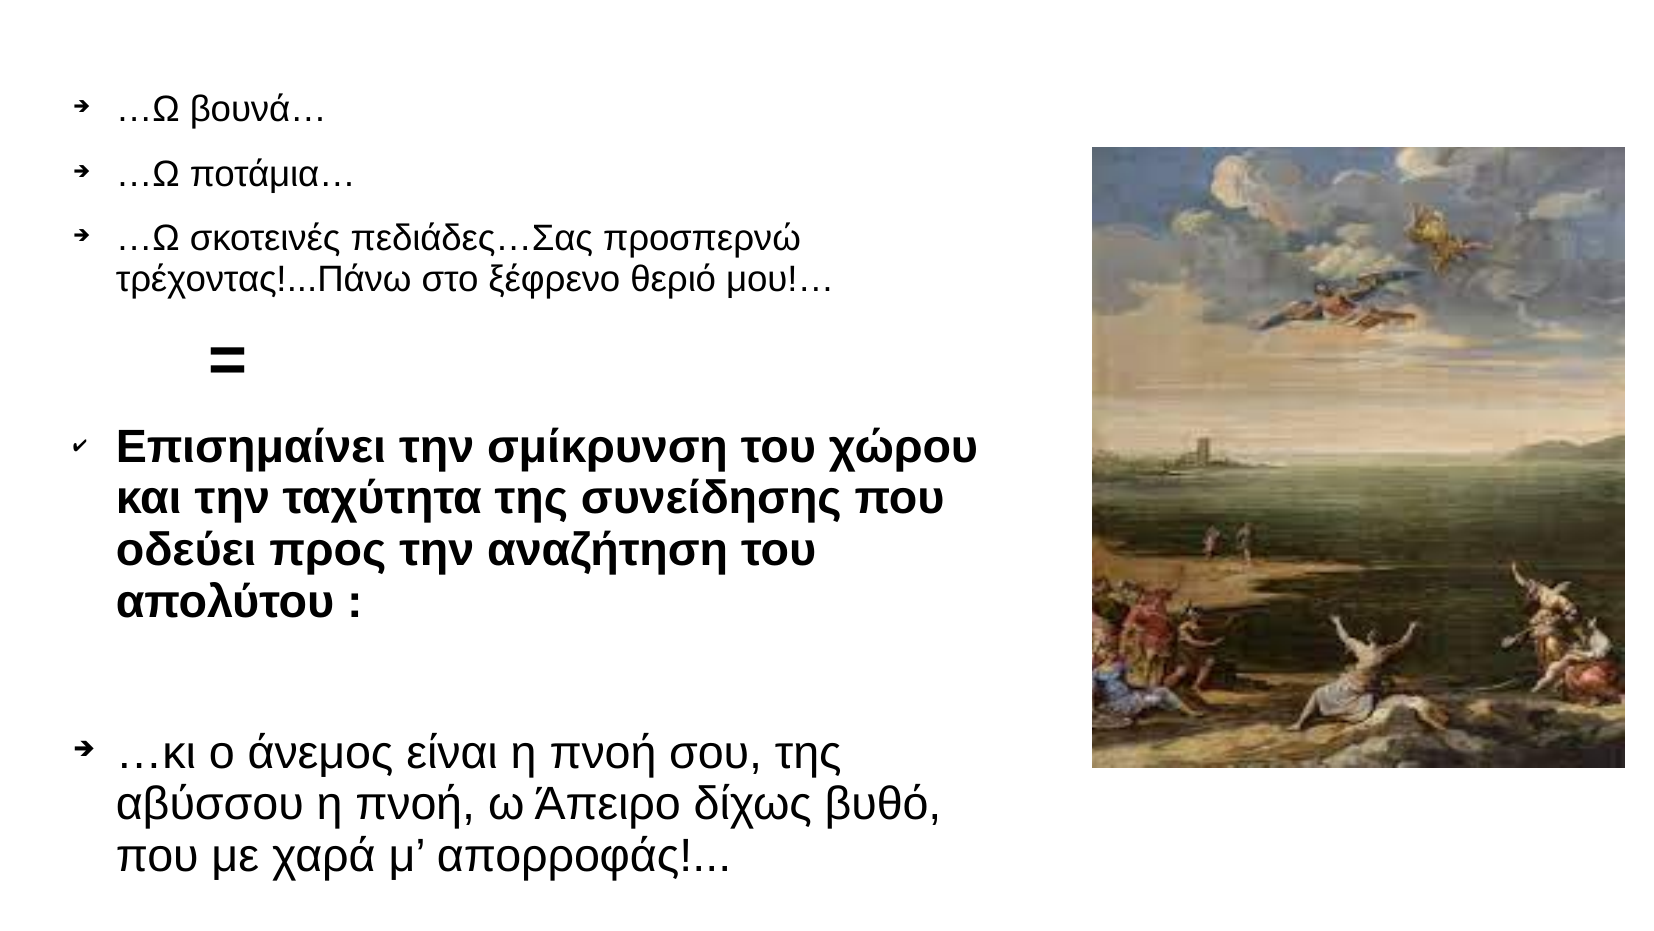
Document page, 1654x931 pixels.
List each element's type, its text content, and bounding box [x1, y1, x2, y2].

list …Ω βουνά… …Ω ποτάμια… …Ω σκοτεινές πεδιάδες…Σας προσπερνώ τρέχοντας!...Πάνω στο ξέφρενο θεριό μου!… = Επισημαίνει την σμίκρυνση του χώρου και την ταχύτητα της συνείδησης που οδεύει προς την αναζήτηση του απολύτου : …κι ο άνεμος είναι η πνοή σου, της αβύσσου η πνοή, ω Άπειρο δίχως βυθό, που με χαρά μ’ απορροφάς!... [59, 88, 1010, 886]
picture [1092, 147, 1625, 768]
